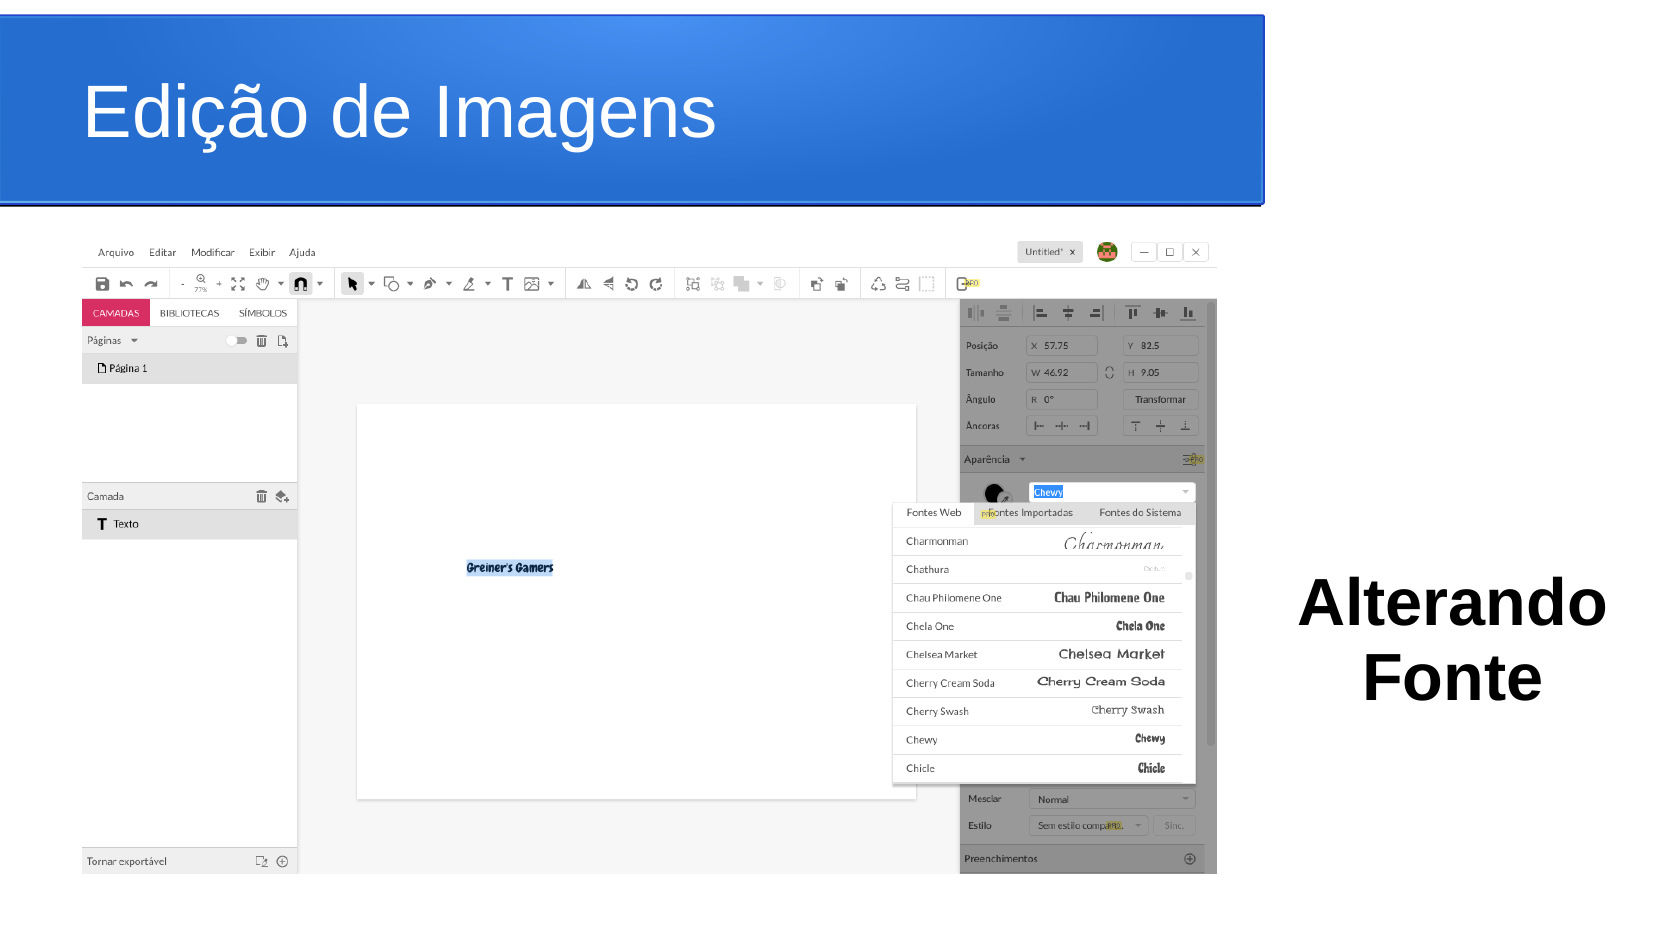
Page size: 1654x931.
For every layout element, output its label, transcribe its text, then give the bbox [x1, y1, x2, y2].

subtitle Alterando Fonte [1251, 564, 1654, 715]
title Edição de Imagens [82, 35, 1235, 189]
picture [82, 236, 1217, 875]
